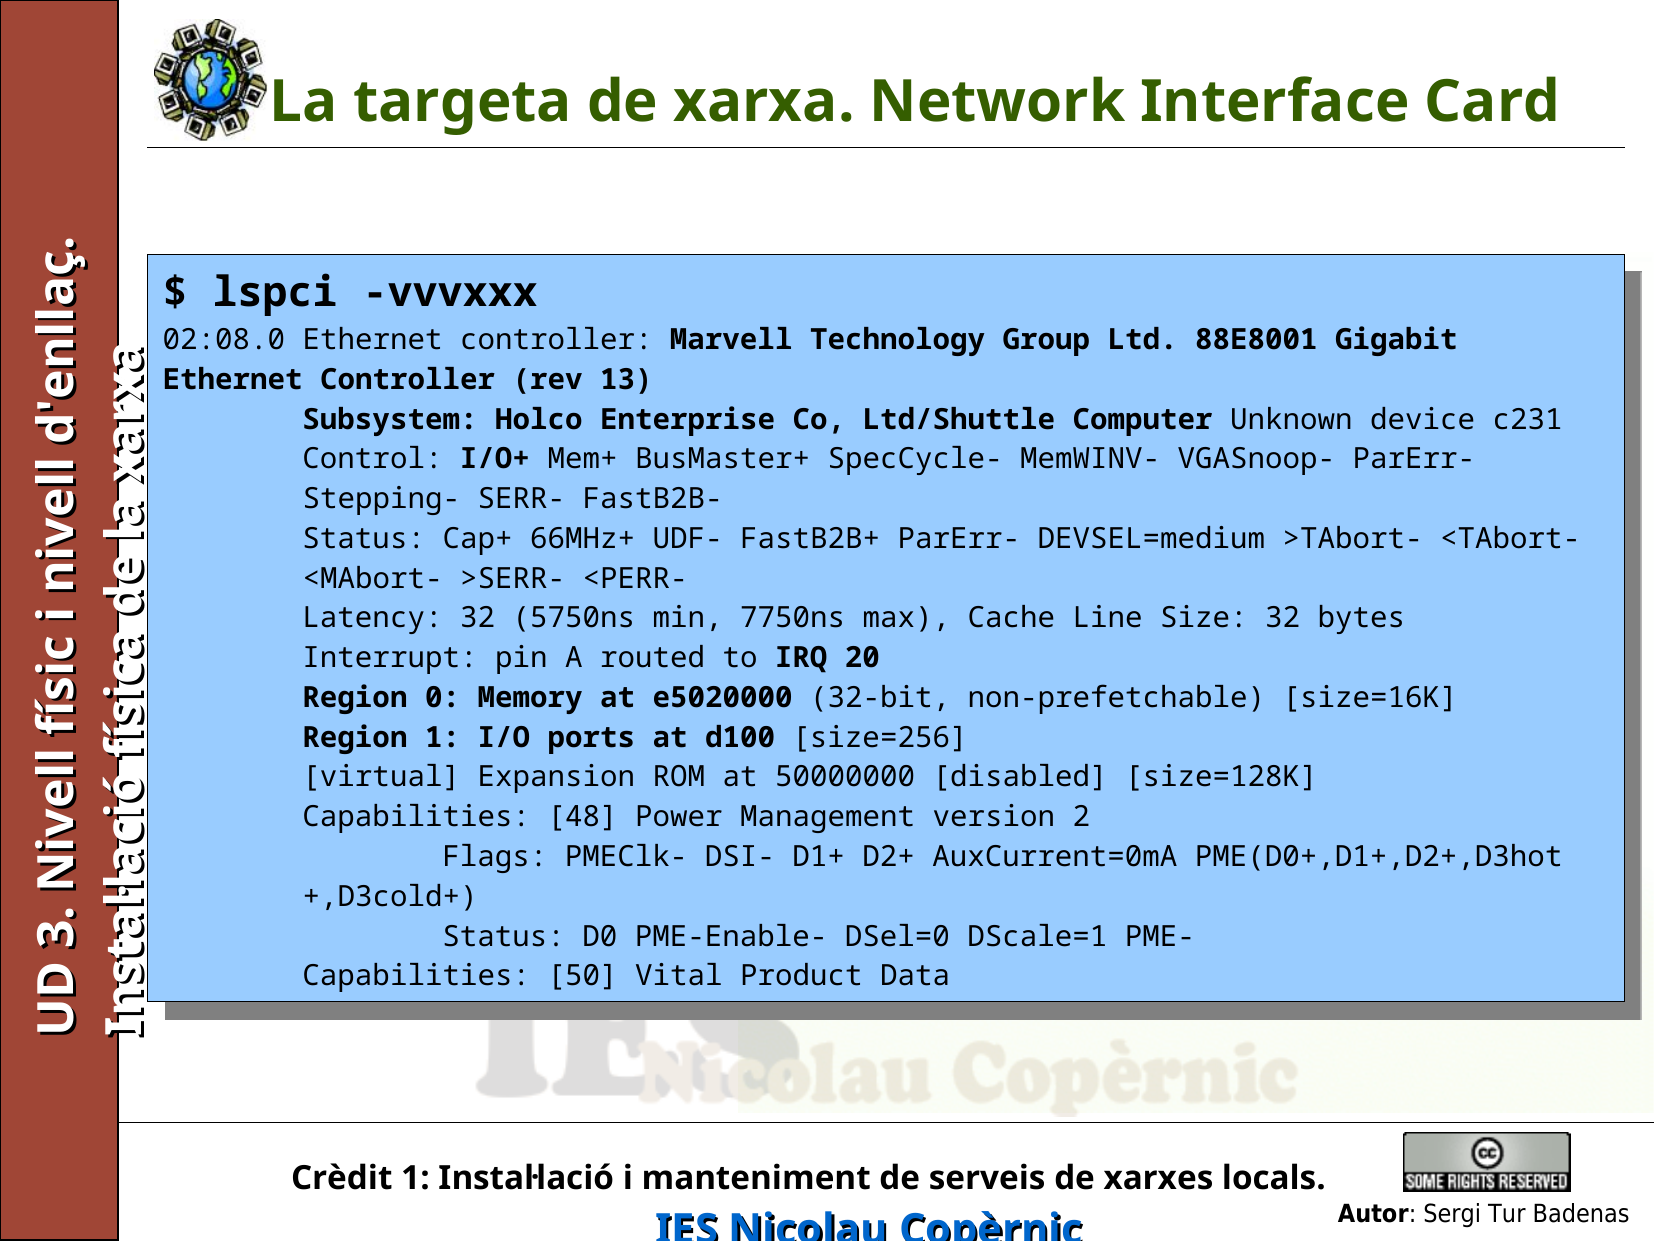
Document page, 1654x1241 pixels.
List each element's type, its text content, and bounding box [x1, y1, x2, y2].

text_box $ lspci -vvvxxx 02:08.0 Ethernet controller: Marvell Technology Group Ltd. 88E8001 Gigabit Ethernet Controller (rev 13) Subsystem: Holco Enterprise Co, Ltd/Shuttle Computer Unknown device c231 Control: I/O+ Mem+ BusMaster+ SpecCycle- MemWINV- VGASnoop- ParErr- Stepping- SERR- FastB2B- Status: Cap+ 66MHz+ UDF- FastB2B+ ParErr- DEVSEL=medium >TAbort- <TAbort- <MAbort- >SERR- <PERR- Latency: 32 (5750ns min, 7750ns max), Cache Line Size: 32 bytes Interrupt: pin A routed to IRQ 20 Region 0: Memory at e5020000 (32-bit, non-prefetchable) [size=16K] Region 1: I/O ports at d100 [size=256] [virtual] Expansion ROM at 50000000 [disabled] [size=128K] Capabilities: [48] Power Management version 2 Flags: PMEClk- DSI- D1+ D2+ AuxCurrent=0mA PME(D0+,D1+,D2+,D3hot +,D3cold+) Status: D0 PME-Enable- DSel=0 DScale=1 PME- Capabilities: [50] Vital Product Data [147, 254, 1625, 820]
picture [154, 19, 268, 142]
picture [1403, 1132, 1571, 1192]
picture [466, 252, 1654, 1117]
title La targeta de xarxa. Network Interface Card [171, 56, 1654, 141]
